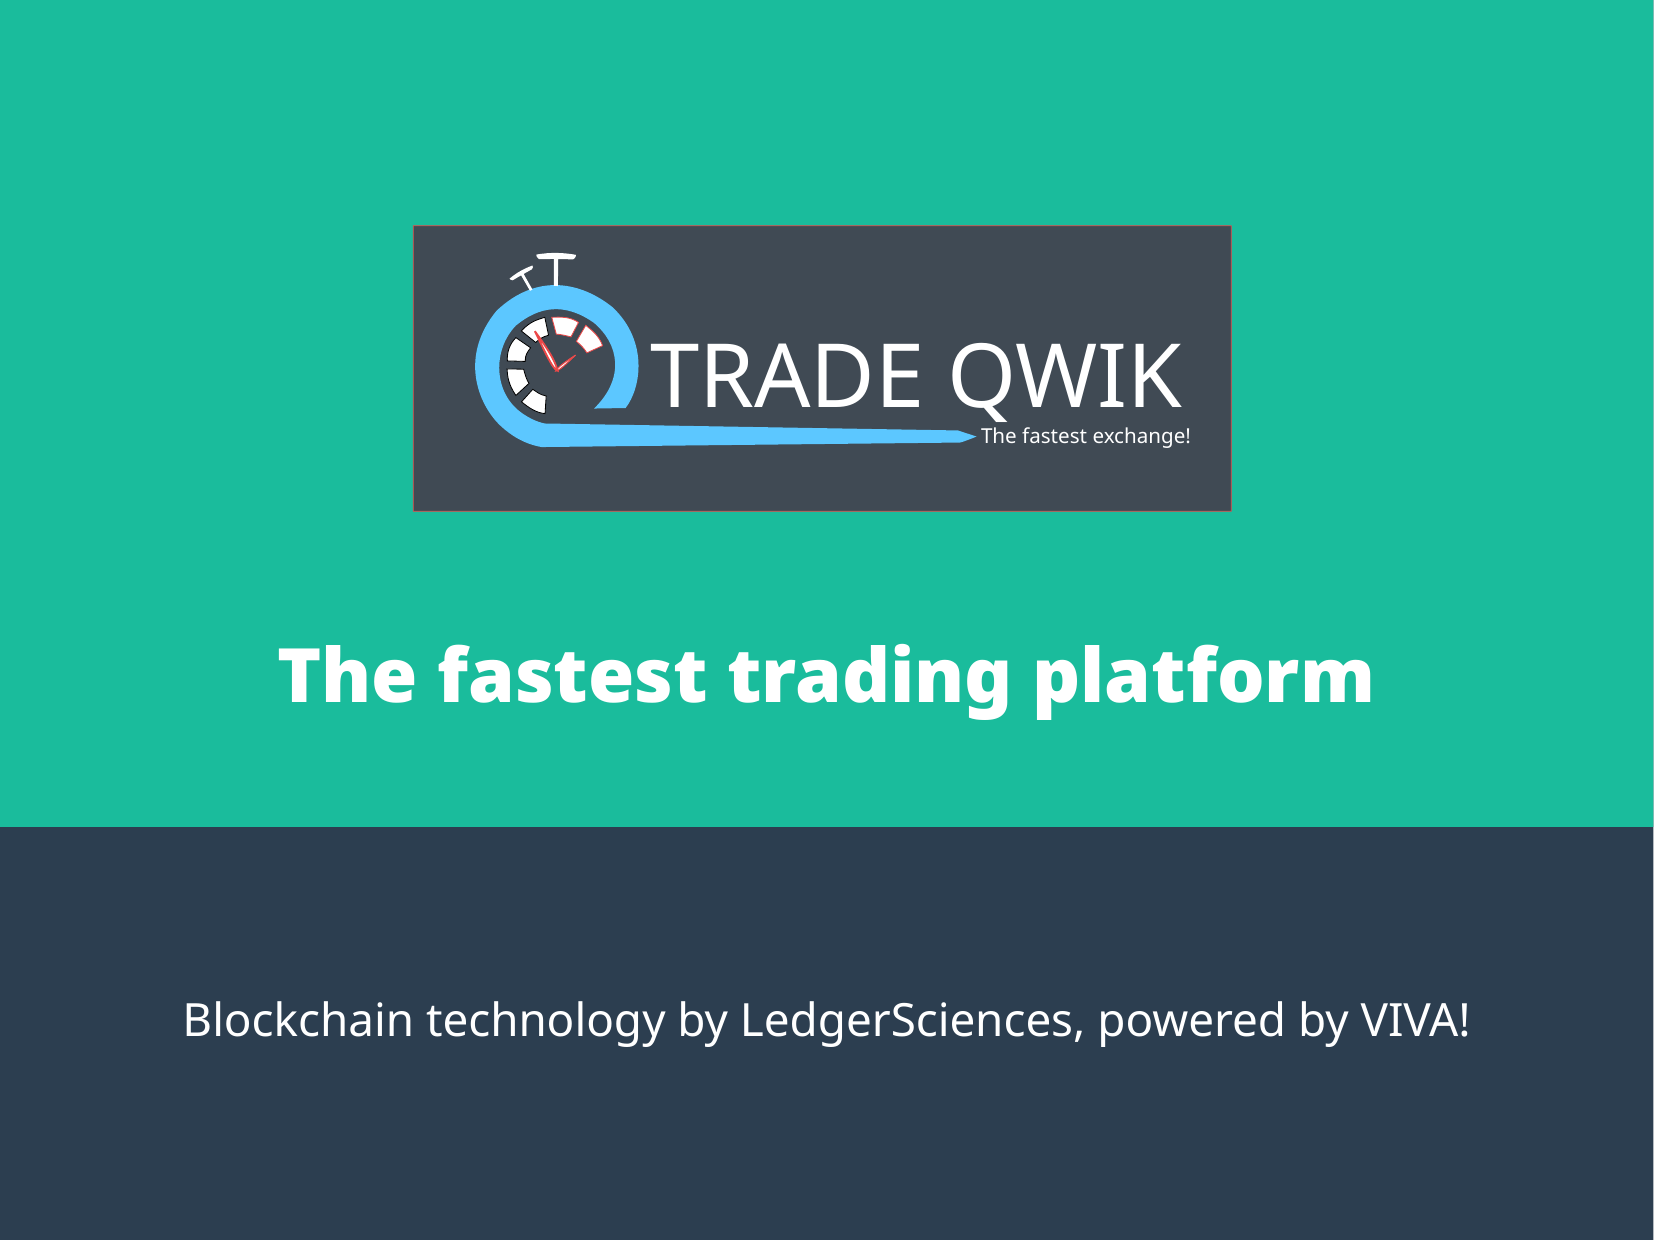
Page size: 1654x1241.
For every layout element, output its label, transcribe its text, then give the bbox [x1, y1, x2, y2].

title The fastest trading platform [1262, 604, 1595, 793]
subtitle Blockchain technology by LedgerSciences, powered by VIVA! [59, 856, 383, 1182]
subtitle Blockchain technology by LedgerSciences, powered by VIVA! [1262, 856, 1595, 1182]
title The fastest trading platform [59, 604, 383, 793]
picture [383, 177, 1262, 1241]
